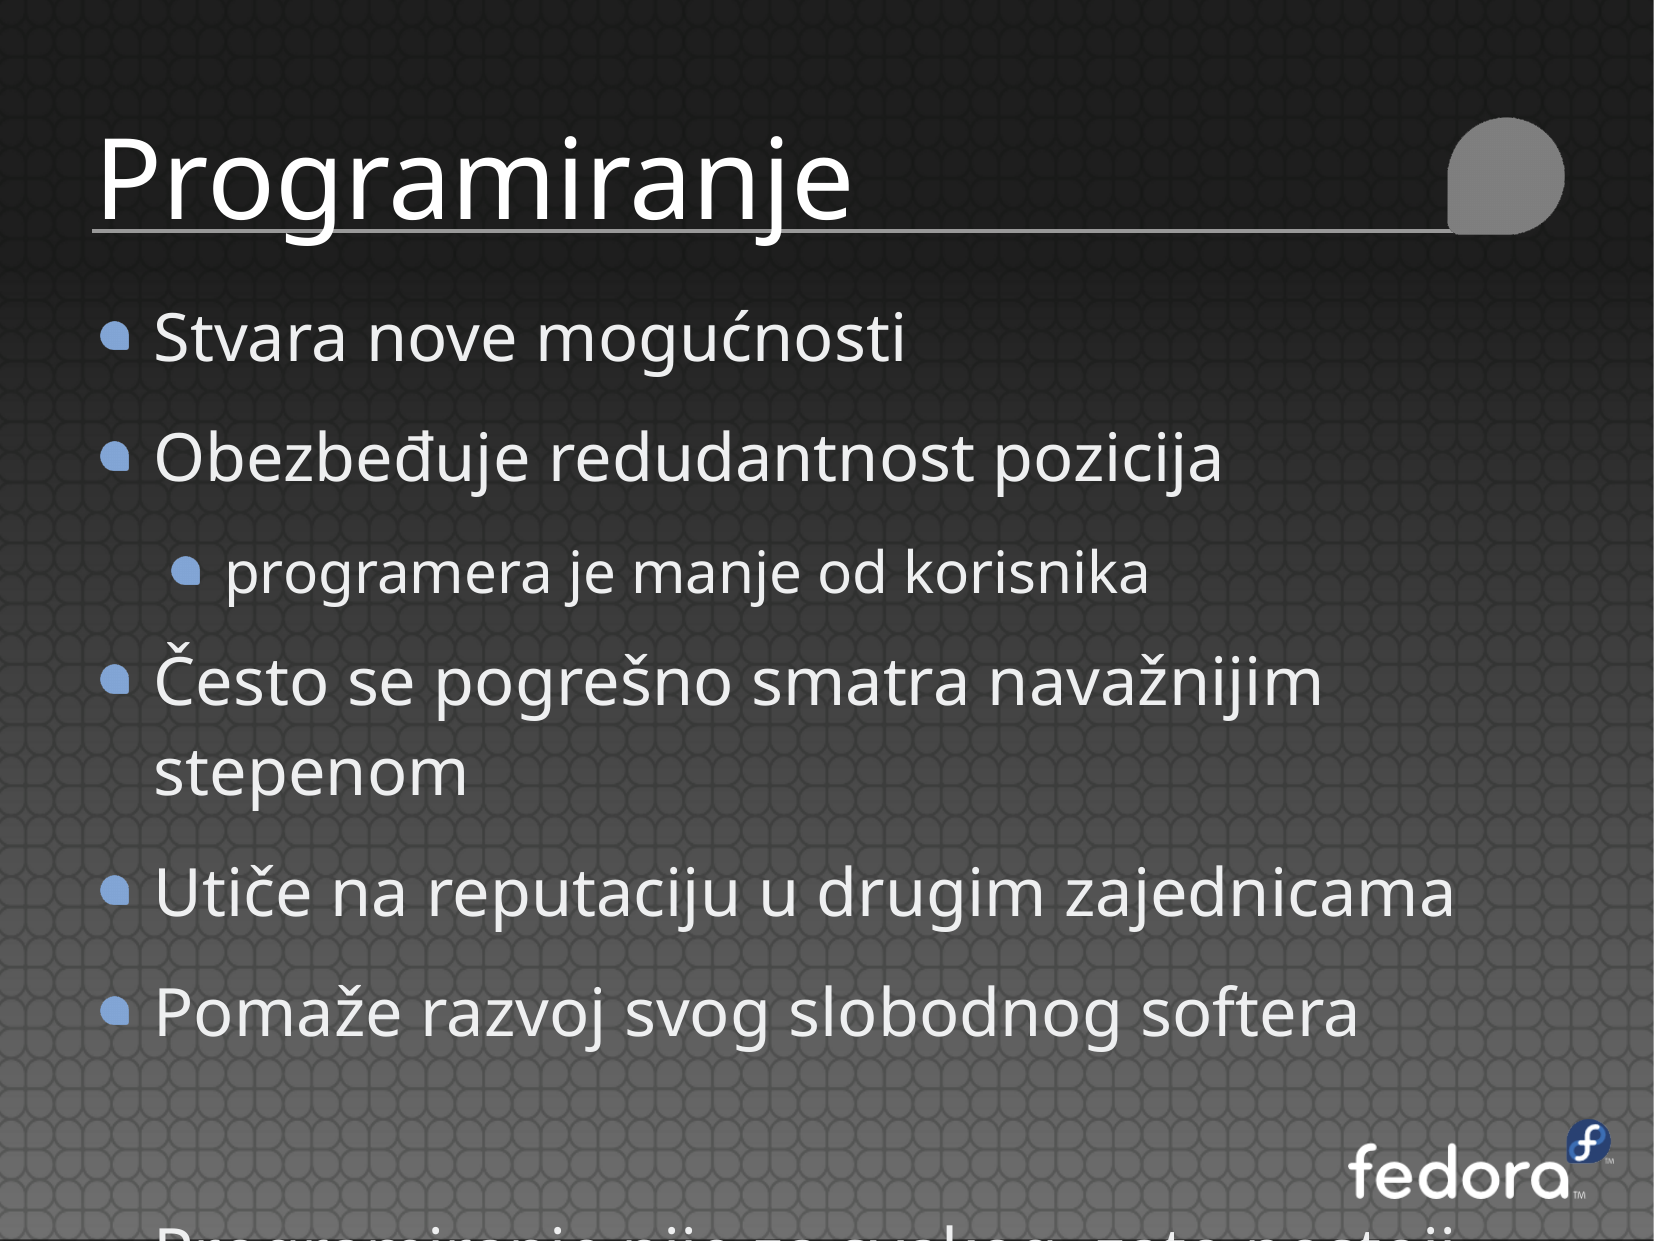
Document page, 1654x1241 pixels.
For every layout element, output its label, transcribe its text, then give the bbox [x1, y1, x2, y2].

picture [0, 0, 1654, 1241]
title Programiranje [94, 100, 1426, 251]
list Stvara nove mogućnosti Obezbeđuje redudantnost pozicija programera je manje od korisnika Često se pogrešno smatra navažnijim stepenom Utiče na reputaciju u drugim zajednicama Pomaže razvoj svog slobodnog softera Programiranje nije za svakog, zato postoji... [82, 290, 1571, 1241]
